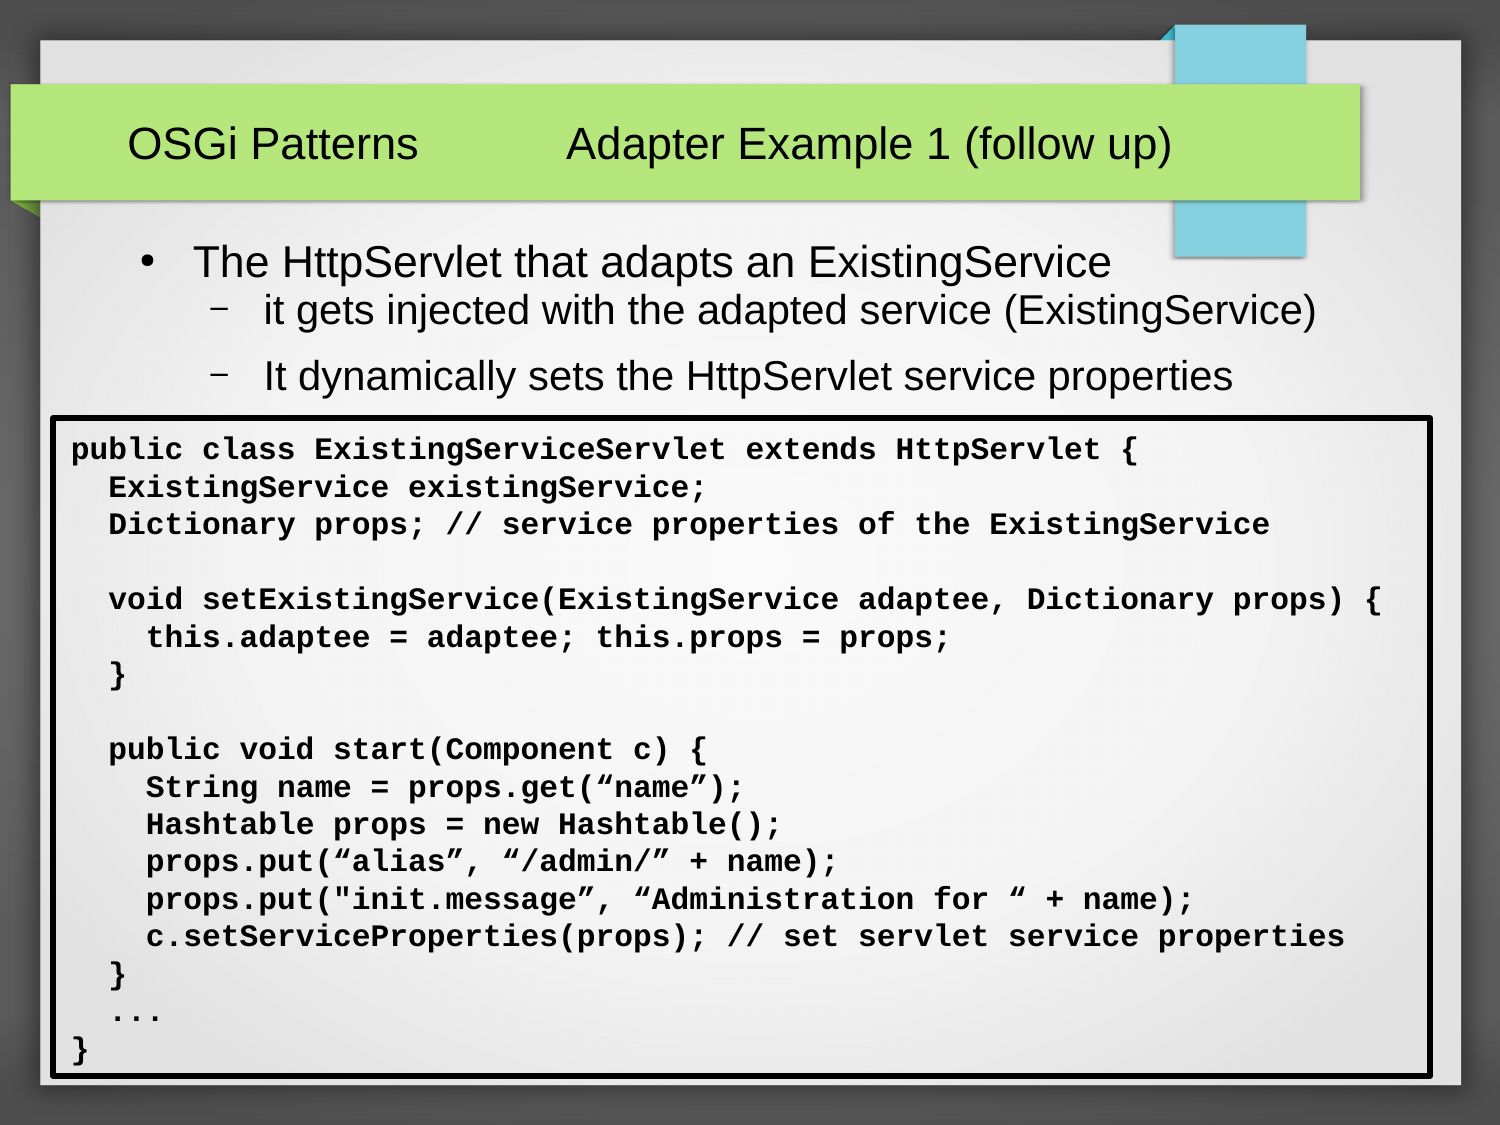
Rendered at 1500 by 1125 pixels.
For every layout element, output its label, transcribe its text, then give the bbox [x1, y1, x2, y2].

picture [0, 0, 1500, 1125]
list The HttpServlet that adapts an ExistingService it gets injected with the adapted service (ExistingService) It dynamically sets the HttpServlet service properties [107, 229, 1383, 408]
title OSGi Patterns Adapter Example 1 (follow up) [112, 42, 1454, 246]
text_box public class ExistingServiceServlet extends HttpServlet { ExistingService existingService; Dictionary props; // service properties of the ExistingService void setExistingService(ExistingService adaptee, Dictionary props) { this.adaptee = adaptee; this.props = props; } public void start(Component c) { String name = props.get(“name”); Hashtable props = new Hashtable(); props.put(“alias”, “/admin/” + name); props.put("init.message”, “Administration for “ + name); c.setServiceProperties(props); // set servlet service properties } ... } [52, 418, 1431, 1076]
